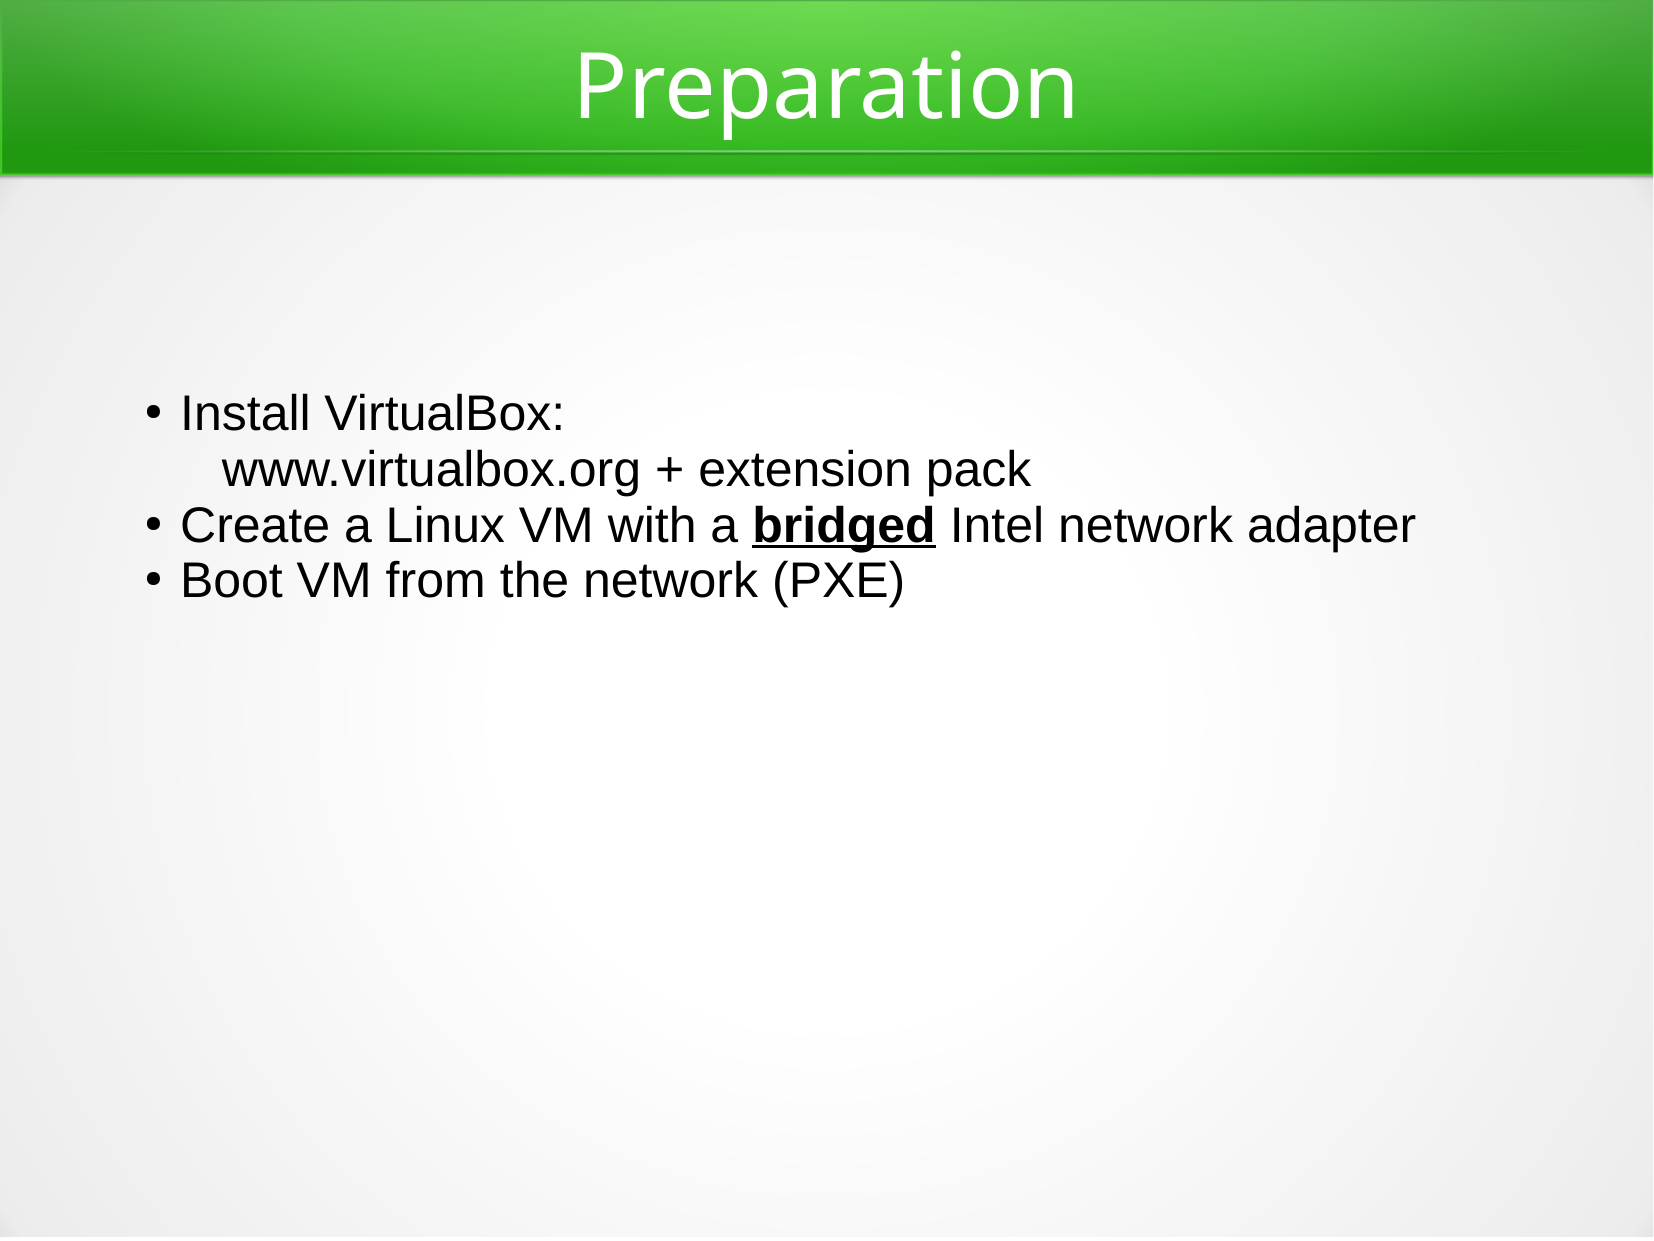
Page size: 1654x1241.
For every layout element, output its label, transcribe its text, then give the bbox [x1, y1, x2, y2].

text_box Install VirtualBox: www.virtualbox.org + extension pack Create a Linux VM with a bridged Intel network adapter Boot VM from the network (PXE) [129, 377, 1548, 839]
picture [0, 0, 1654, 1237]
title Preparation [82, 11, 1571, 154]
